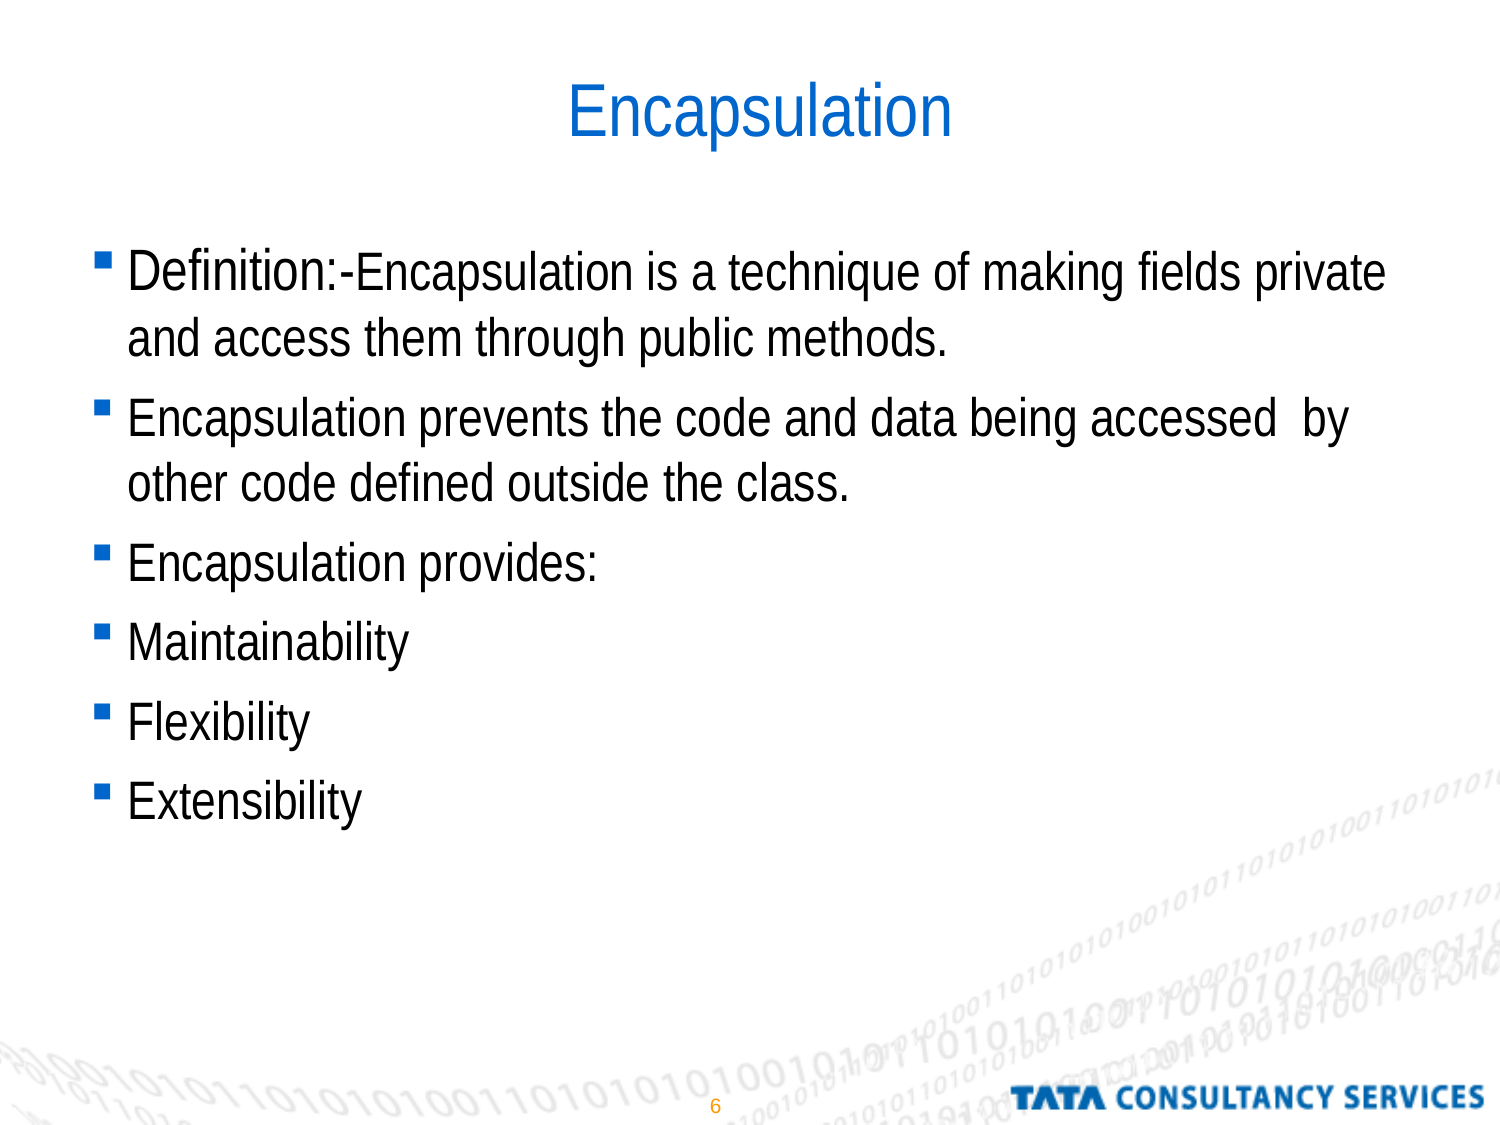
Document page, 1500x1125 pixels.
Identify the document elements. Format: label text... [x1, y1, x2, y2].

title Encapsulation [179, 12, 1342, 200]
list Definition:-Encapsulation is a technique of making fields private and access them through public methods. Encapsulation prevents the code and data being accessed by other code defined outside the class. Encapsulation provides: Maintainability Flexibility Extensibility [75, 224, 1426, 1025]
picture [0, 755, 1500, 1125]
